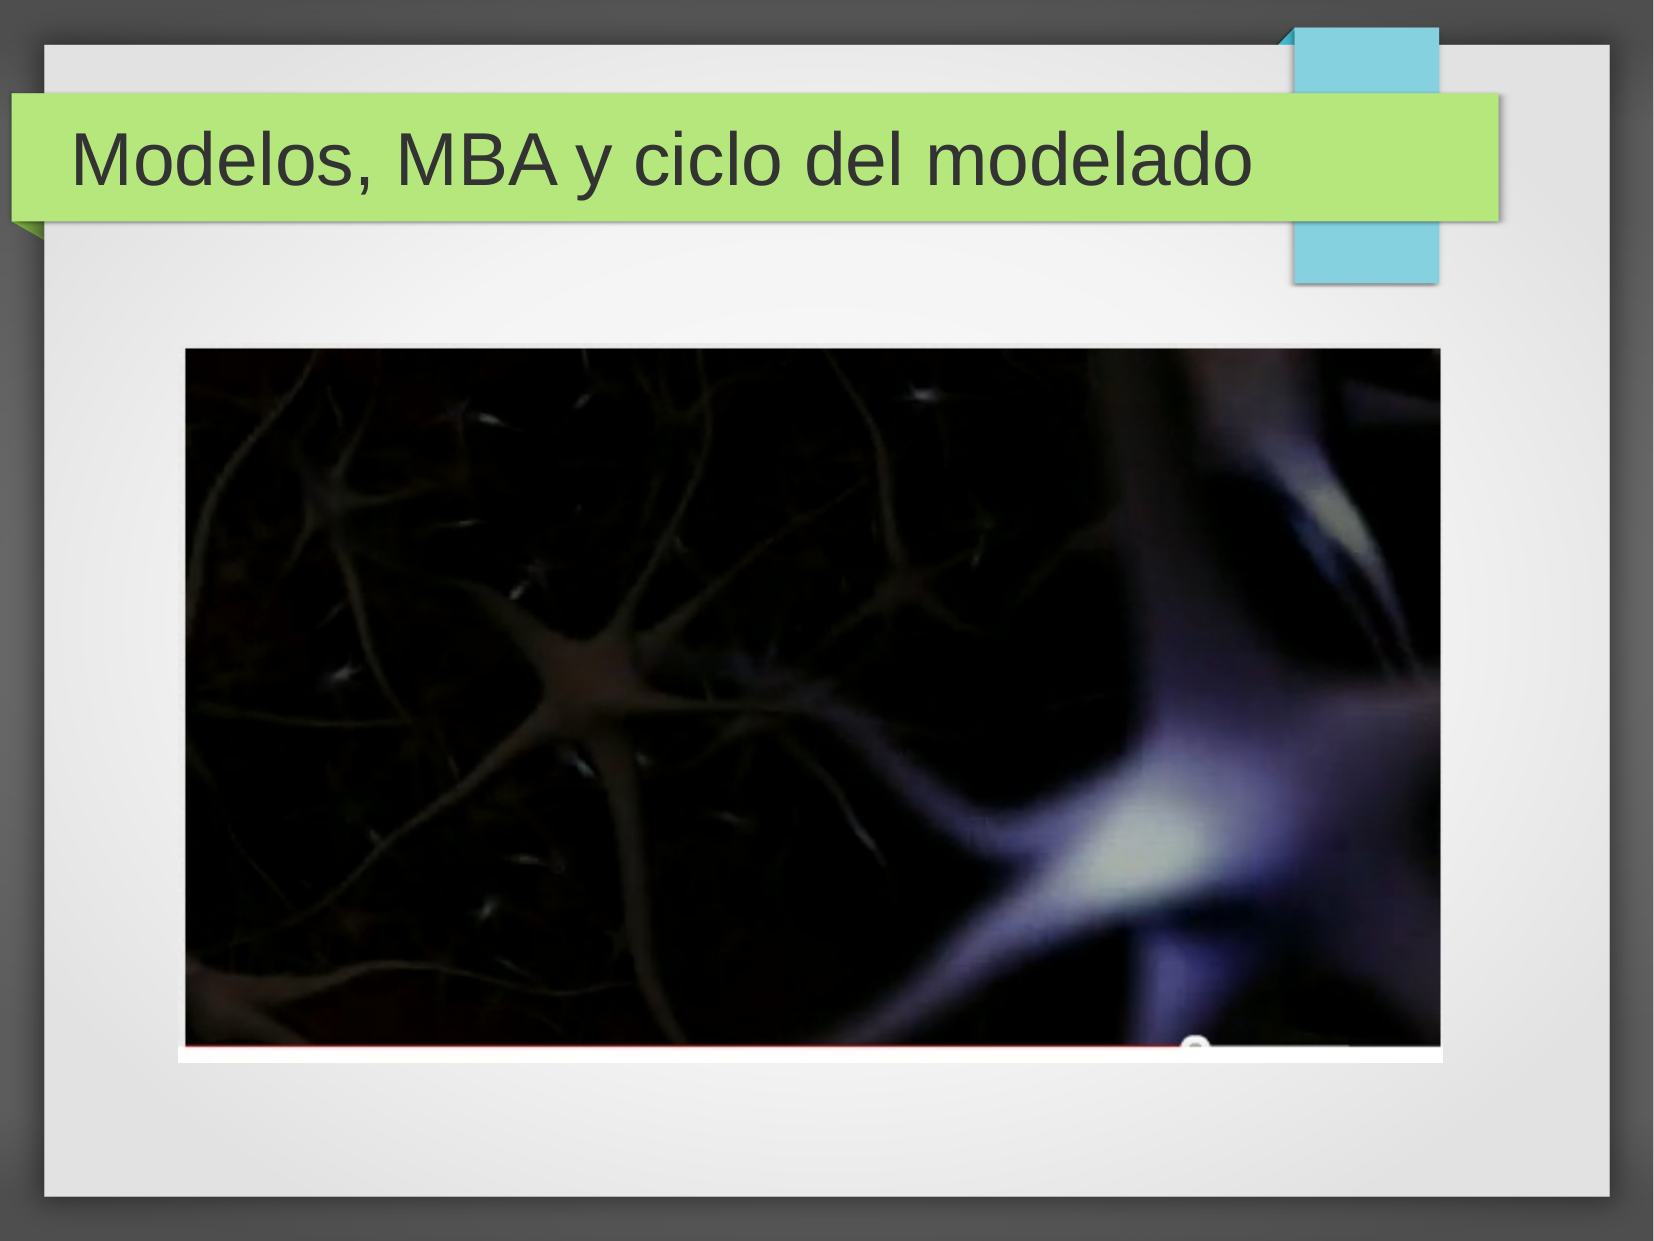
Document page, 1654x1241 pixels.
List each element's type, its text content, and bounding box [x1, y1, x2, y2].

picture [0, 0, 1654, 1241]
title Modelos, MBA y ciclo del modelado [70, 106, 1276, 213]
